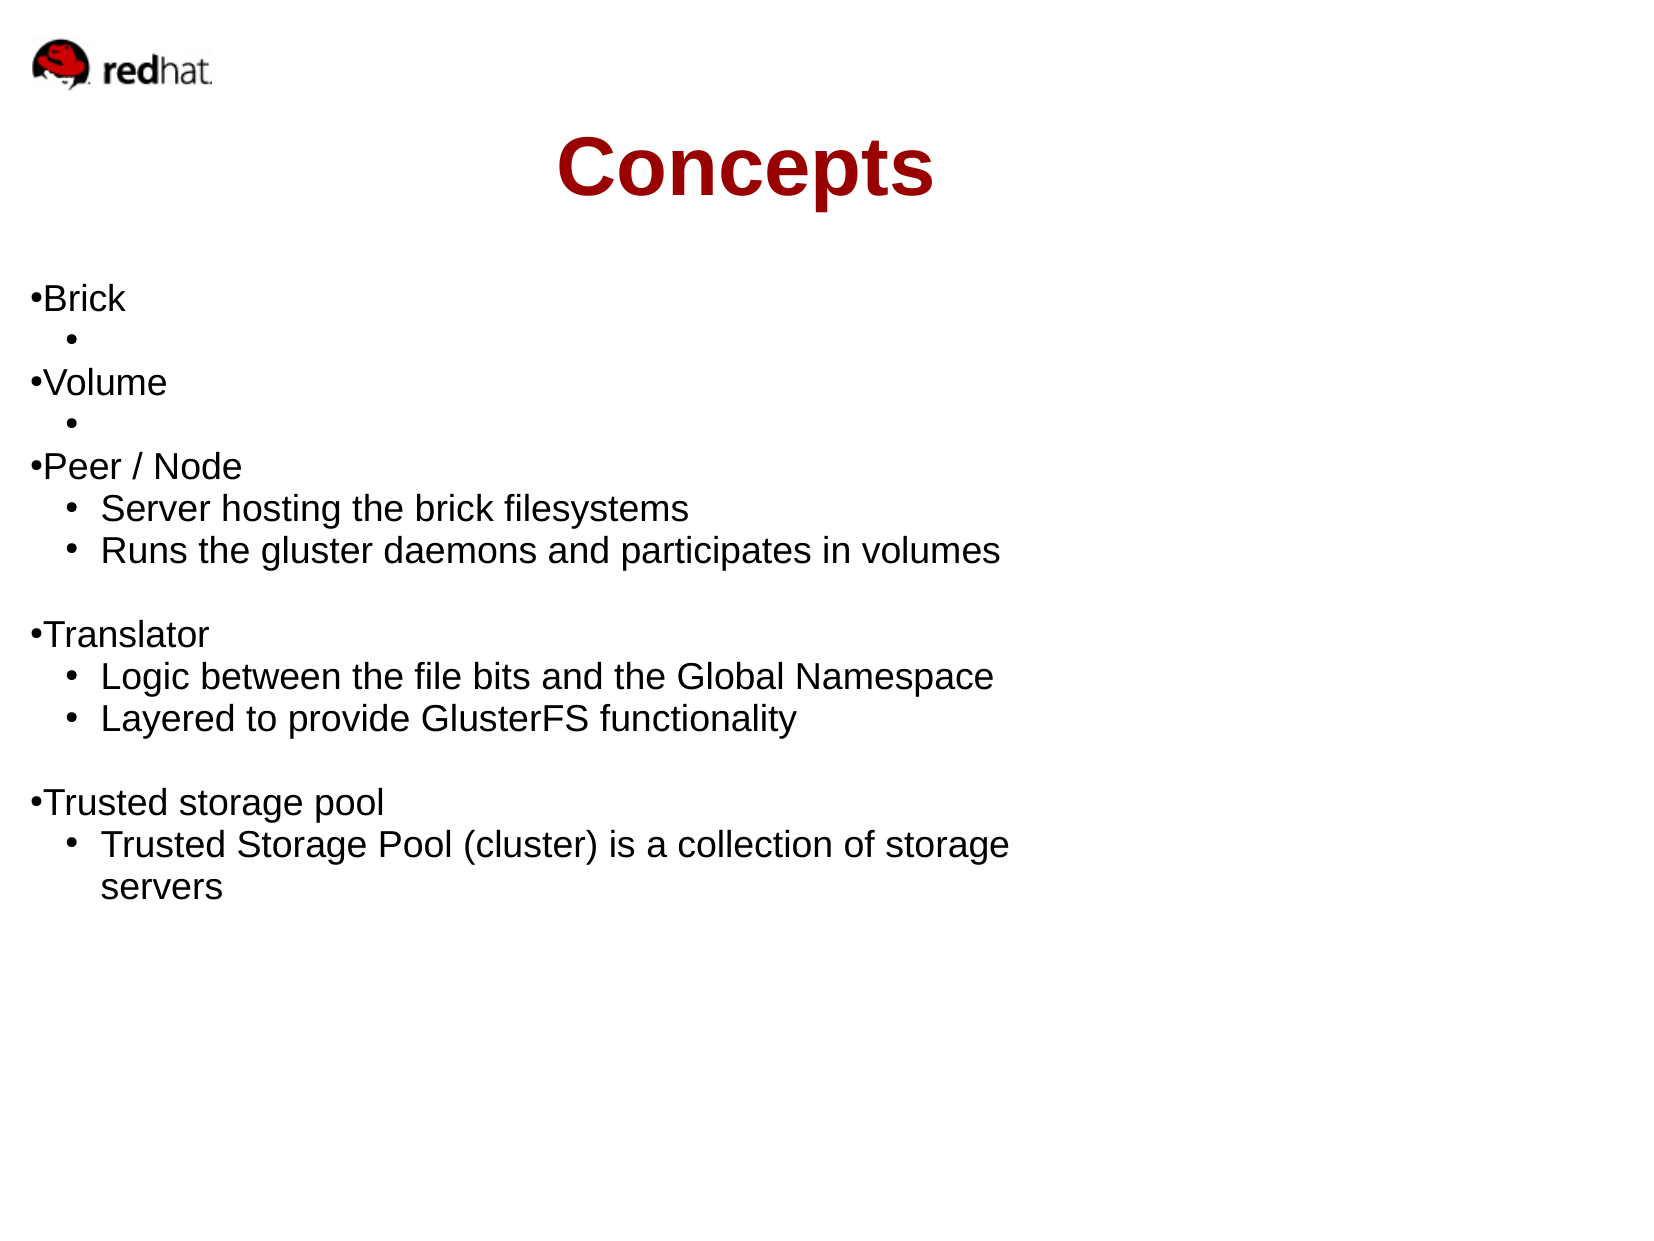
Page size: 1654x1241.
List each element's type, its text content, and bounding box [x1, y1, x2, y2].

text_box Concepts [150, 112, 1313, 226]
picture [31, 37, 212, 98]
text_box Brick Volume Peer / Node Server hosting the brick filesystems Runs the gluster daemons and participates in volumes Translator Logic between the file bits and the Global Namespace Layered to provide GlusterFS functionality Trusted storage pool Trusted Storage Pool (cluster) is a collection of storage servers [15, 270, 1654, 1241]
